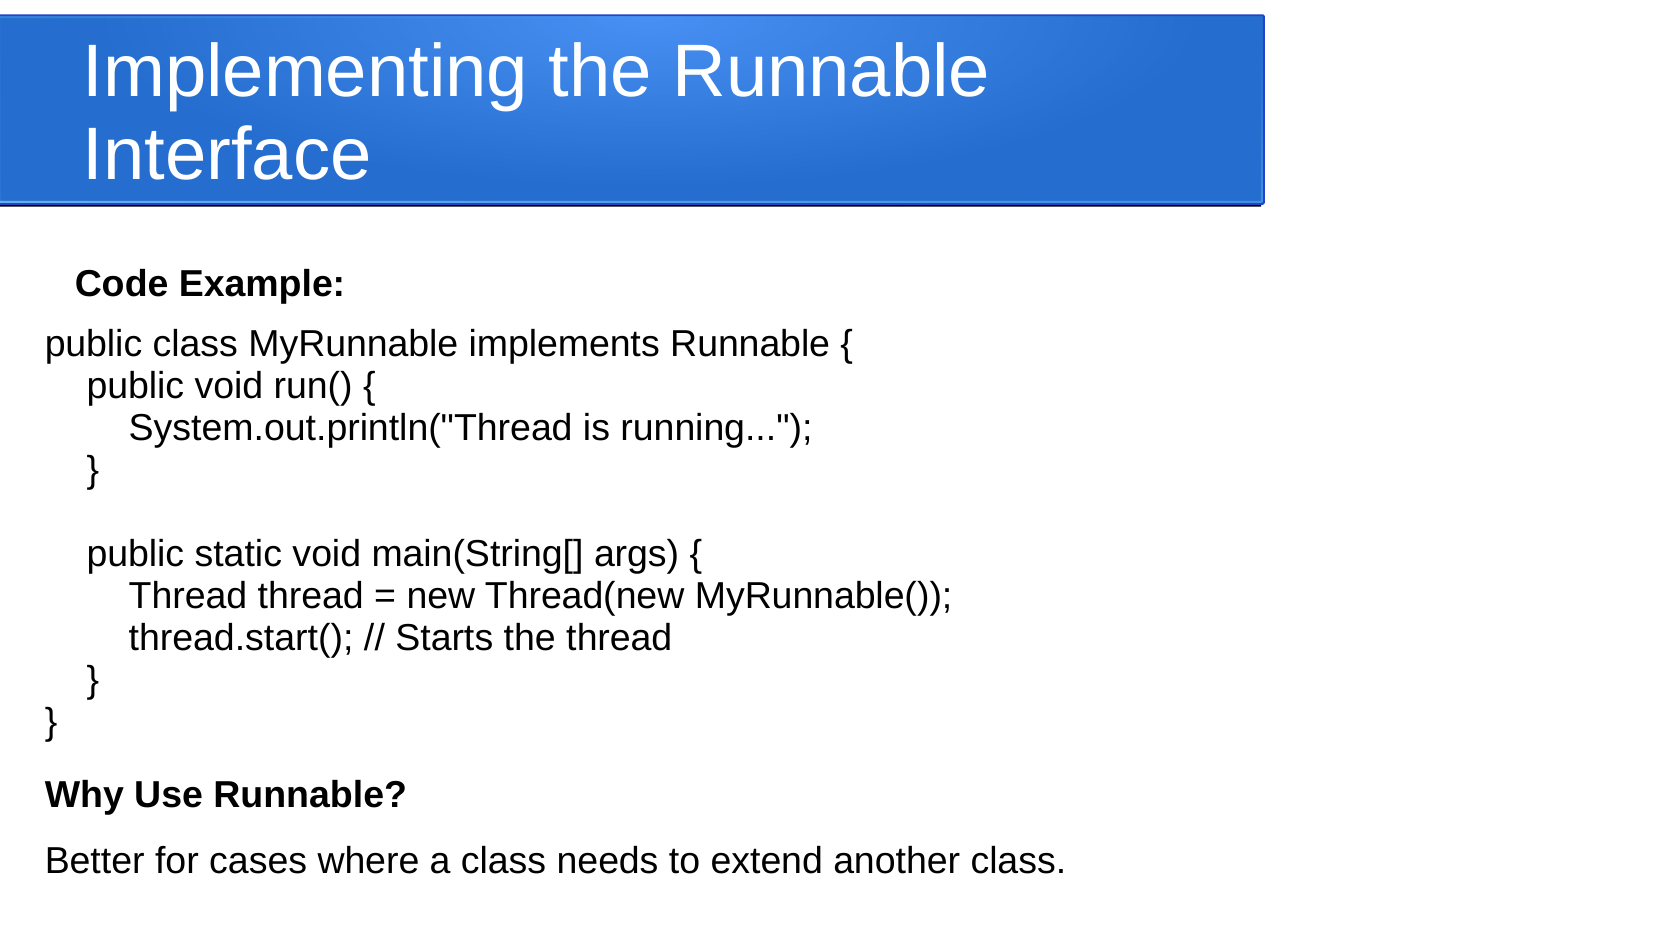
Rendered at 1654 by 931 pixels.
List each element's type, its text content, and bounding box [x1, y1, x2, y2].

text_box public class MyRunnable implements Runnable { public void run() { System.out.println("Thread is running..."); } public static void main(String[] args) { Thread thread = new Thread(new MyRunnable()); thread.start(); // Starts the thread } } [30, 315, 968, 751]
text_box Code Example: [60, 255, 376, 315]
text_box Why Use Runnable? Better for cases where a class needs to extend another class. [30, 765, 1276, 931]
title Implementing the Runnable Interface [82, 29, 1235, 196]
